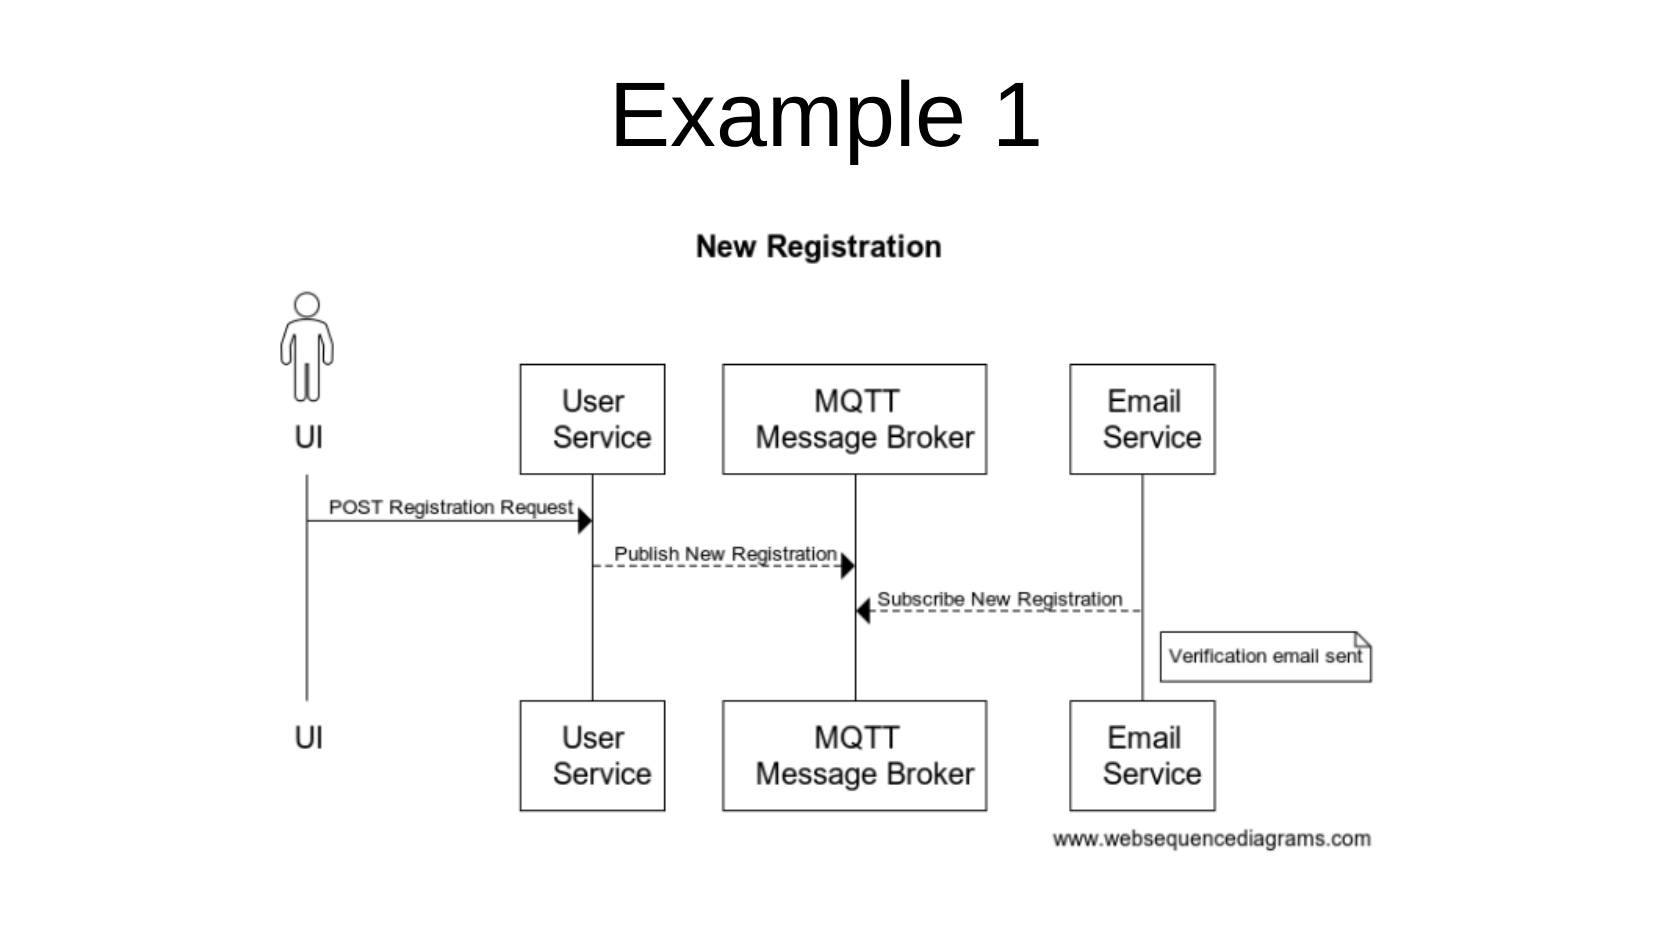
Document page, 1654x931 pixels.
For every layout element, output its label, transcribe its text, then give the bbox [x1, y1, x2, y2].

picture [262, 206, 1381, 886]
title Example 1 [82, 37, 1571, 193]
